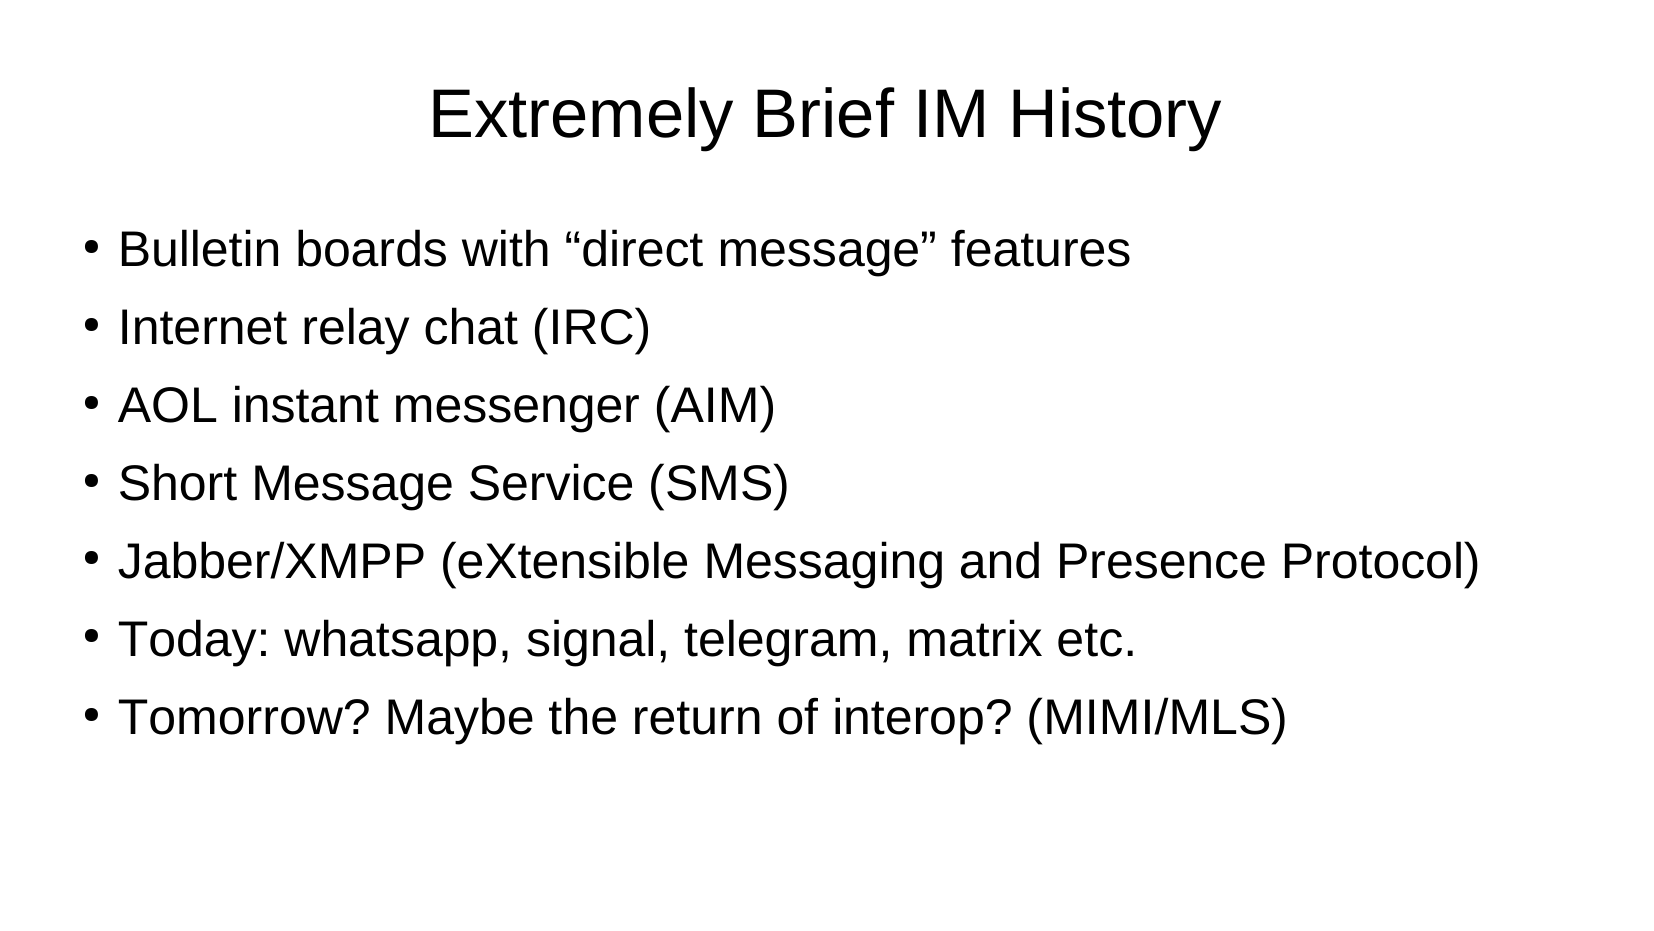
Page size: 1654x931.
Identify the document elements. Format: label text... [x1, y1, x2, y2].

title Extremely Brief IM History [82, 37, 1569, 192]
list Bulletin boards with “direct message” features Internet relay chat (IRC) AOL instant messenger (AIM) Short Message Service (SMS) Jabber/XMPP (eXtensible Messaging and Presence Protocol) Today: whatsapp, signal, telegram, matrix etc. Tomorrow? Maybe the return of interop? (MIMI/MLS) [82, 217, 1569, 756]
